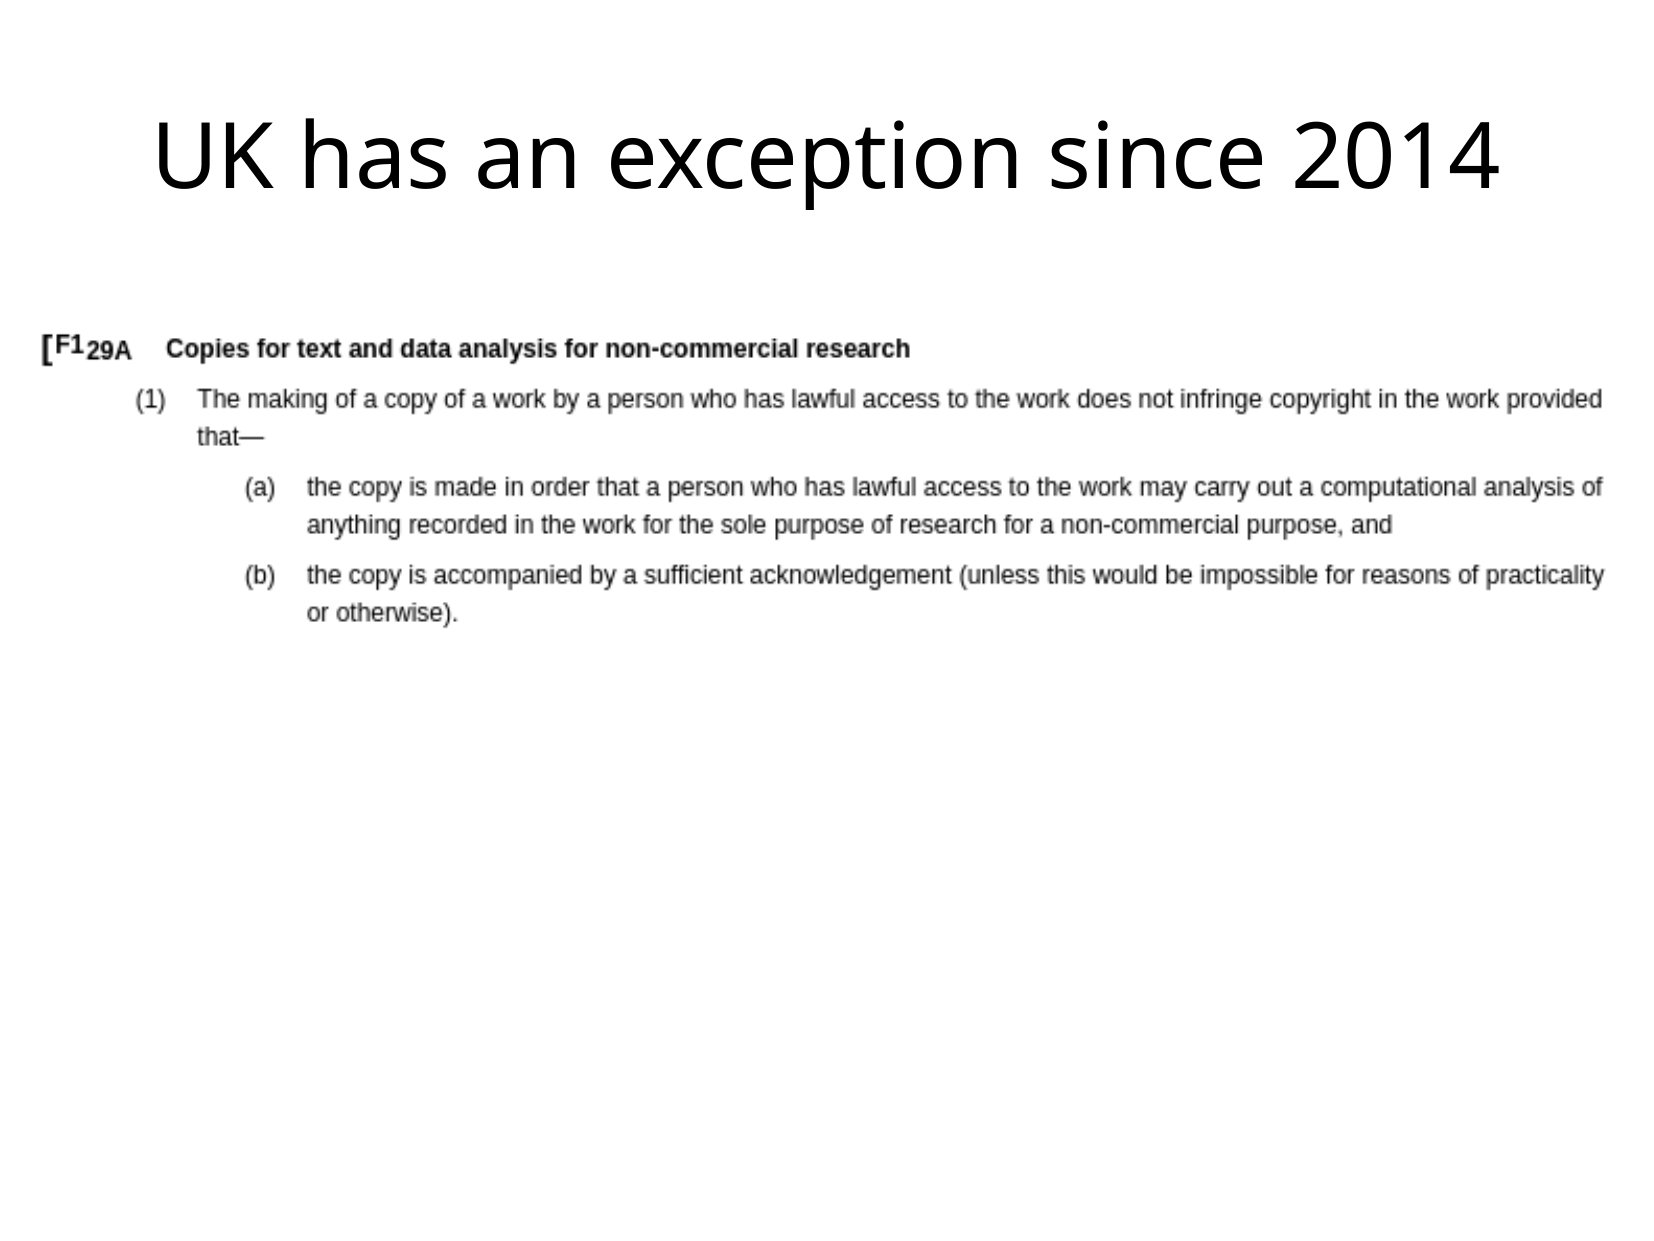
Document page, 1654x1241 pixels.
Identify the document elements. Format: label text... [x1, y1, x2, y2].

title UK has an exception since 2014 [82, 49, 1571, 257]
picture [30, 314, 1631, 646]
